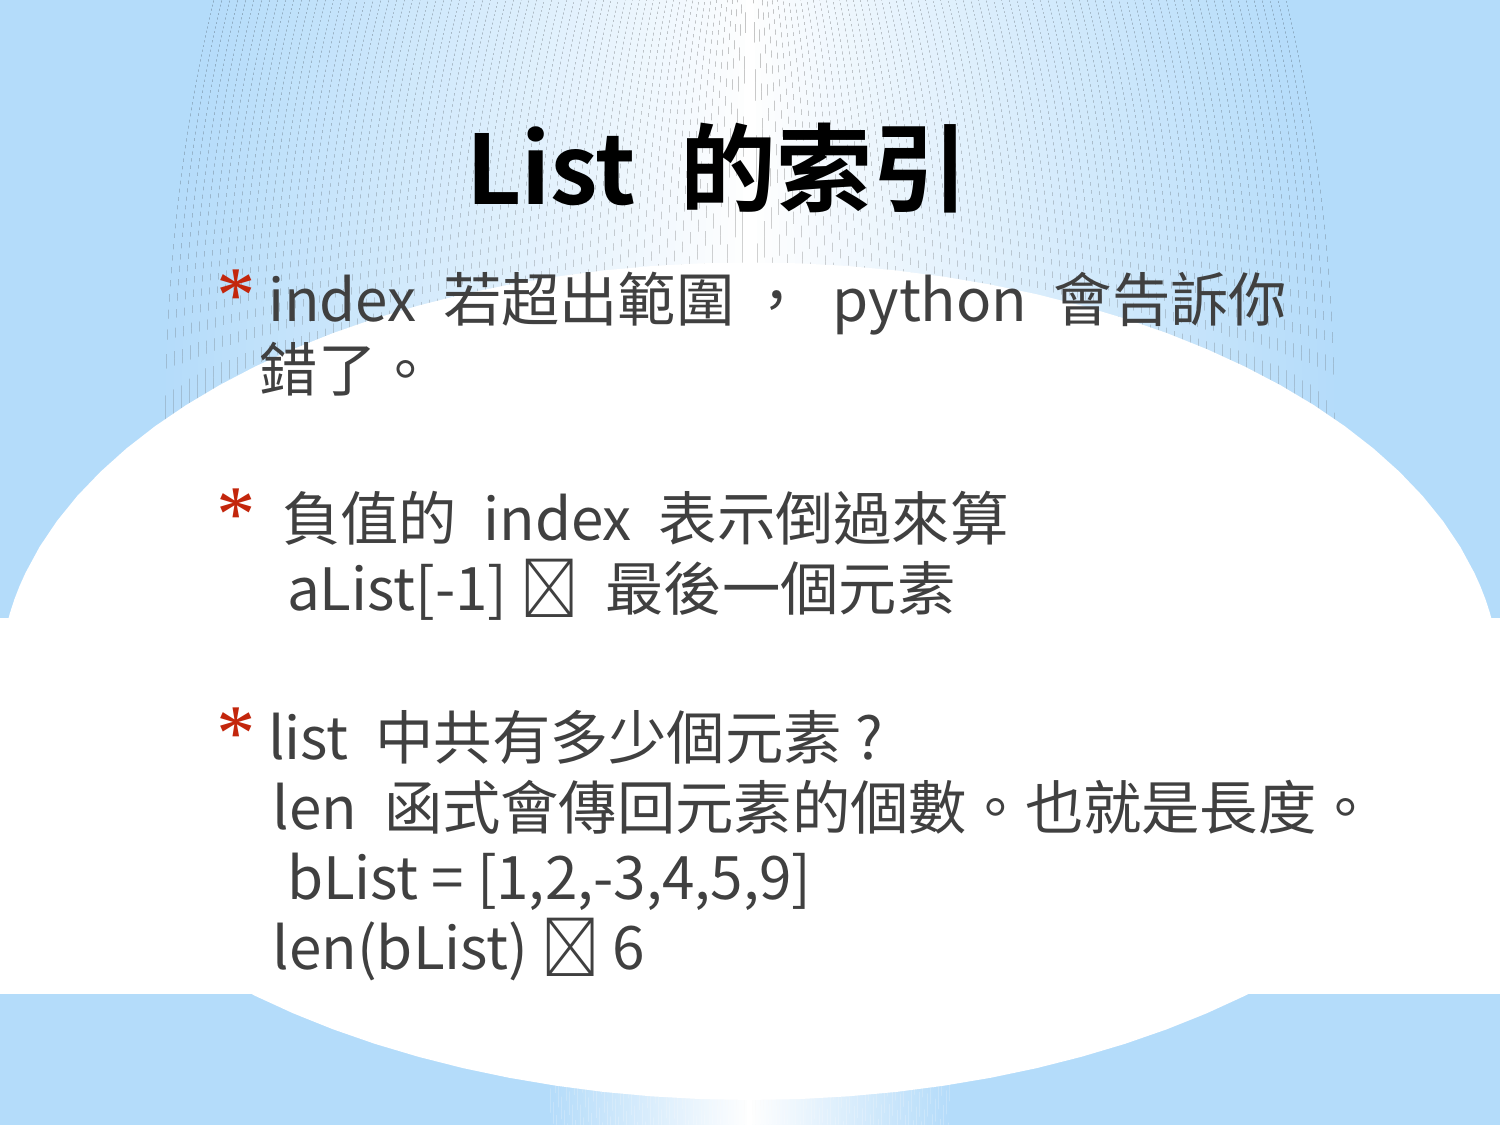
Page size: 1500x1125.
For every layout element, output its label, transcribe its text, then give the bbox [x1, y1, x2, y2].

title List 的索引 [183, 101, 1252, 290]
list index 若超出範圍 ， python 會告訴你 錯了。 負值的 index 表示倒過來算 aList[-1]  最後一個元素 list 中共有多少個元素? len 函式會傳回元素的個數。也就是長度。 bList = [1,2,-3,4,5,9] len(bList)  6 [194, 255, 1400, 1047]
